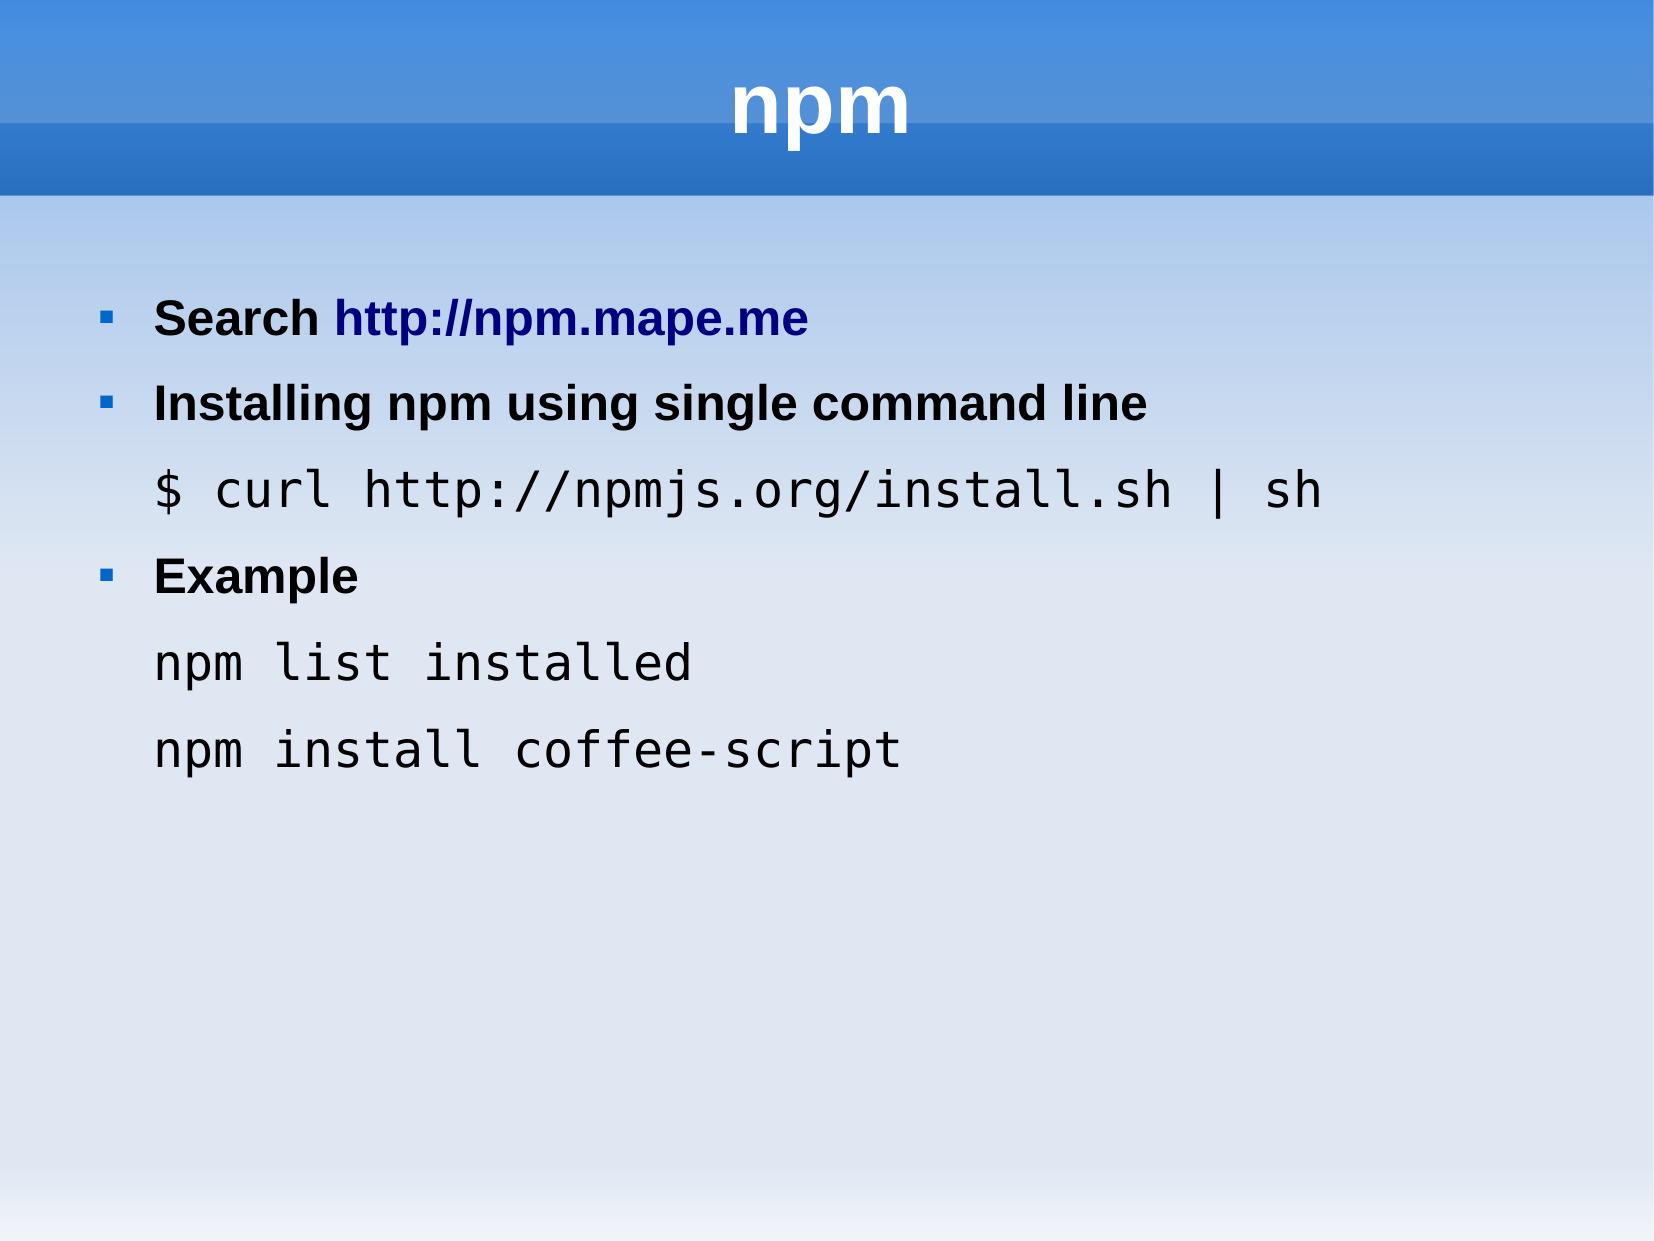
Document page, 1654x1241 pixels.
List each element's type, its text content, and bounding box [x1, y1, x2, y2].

list Search http://npm.mape.me Installing npm using single command line $ curl http://npmjs.org/install.sh | sh Example npm list installed npm install coffee-script [82, 290, 1571, 1109]
title npm [76, 0, 1565, 208]
picture [0, 0, 1654, 1241]
